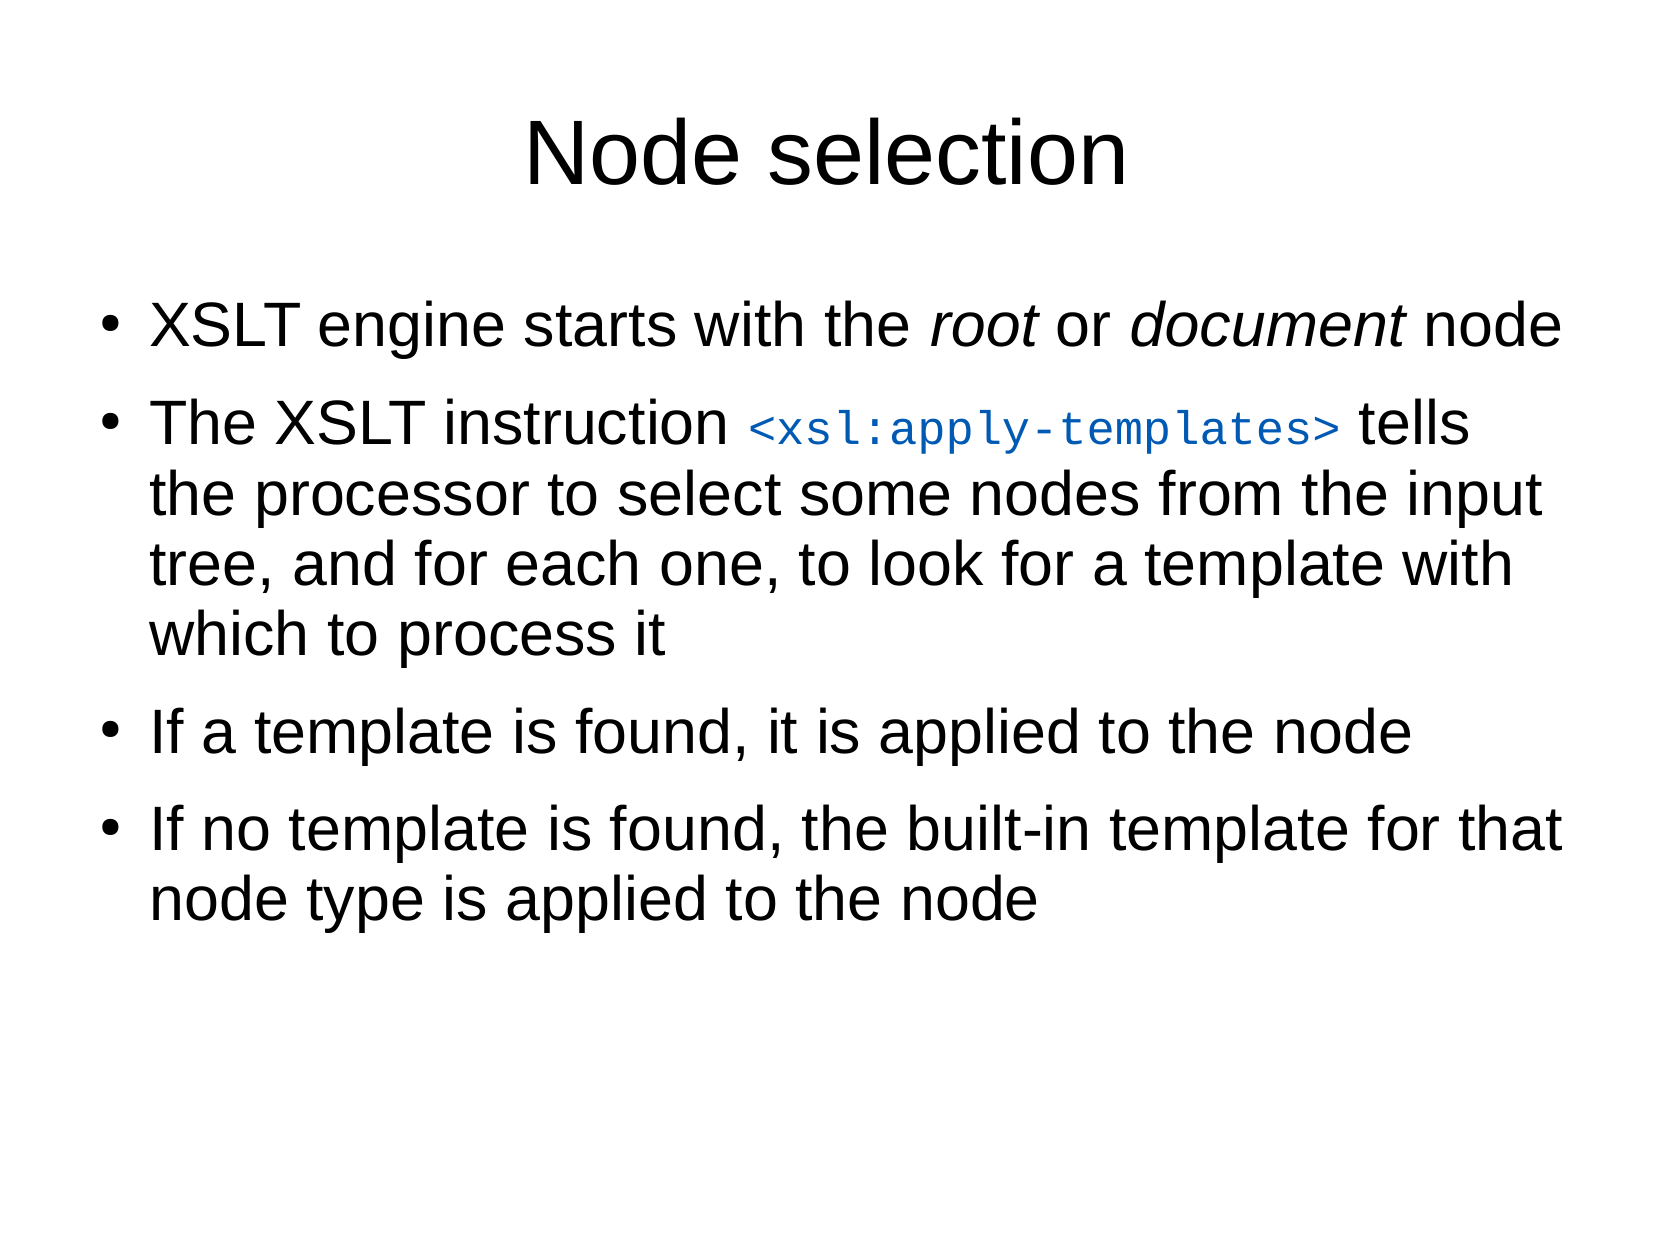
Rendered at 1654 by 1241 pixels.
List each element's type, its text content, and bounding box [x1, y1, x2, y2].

list XSLT engine starts with the root or document node The XSLT instruction <xsl:apply-templates> tells the processor to select some nodes from the input tree, and for each one, to look for a template with which to process it If a template is found, it is applied to the node If no template is found, the built-in template for that node type is applied to the node [82, 290, 1571, 1010]
title Node selection [82, 49, 1571, 257]
